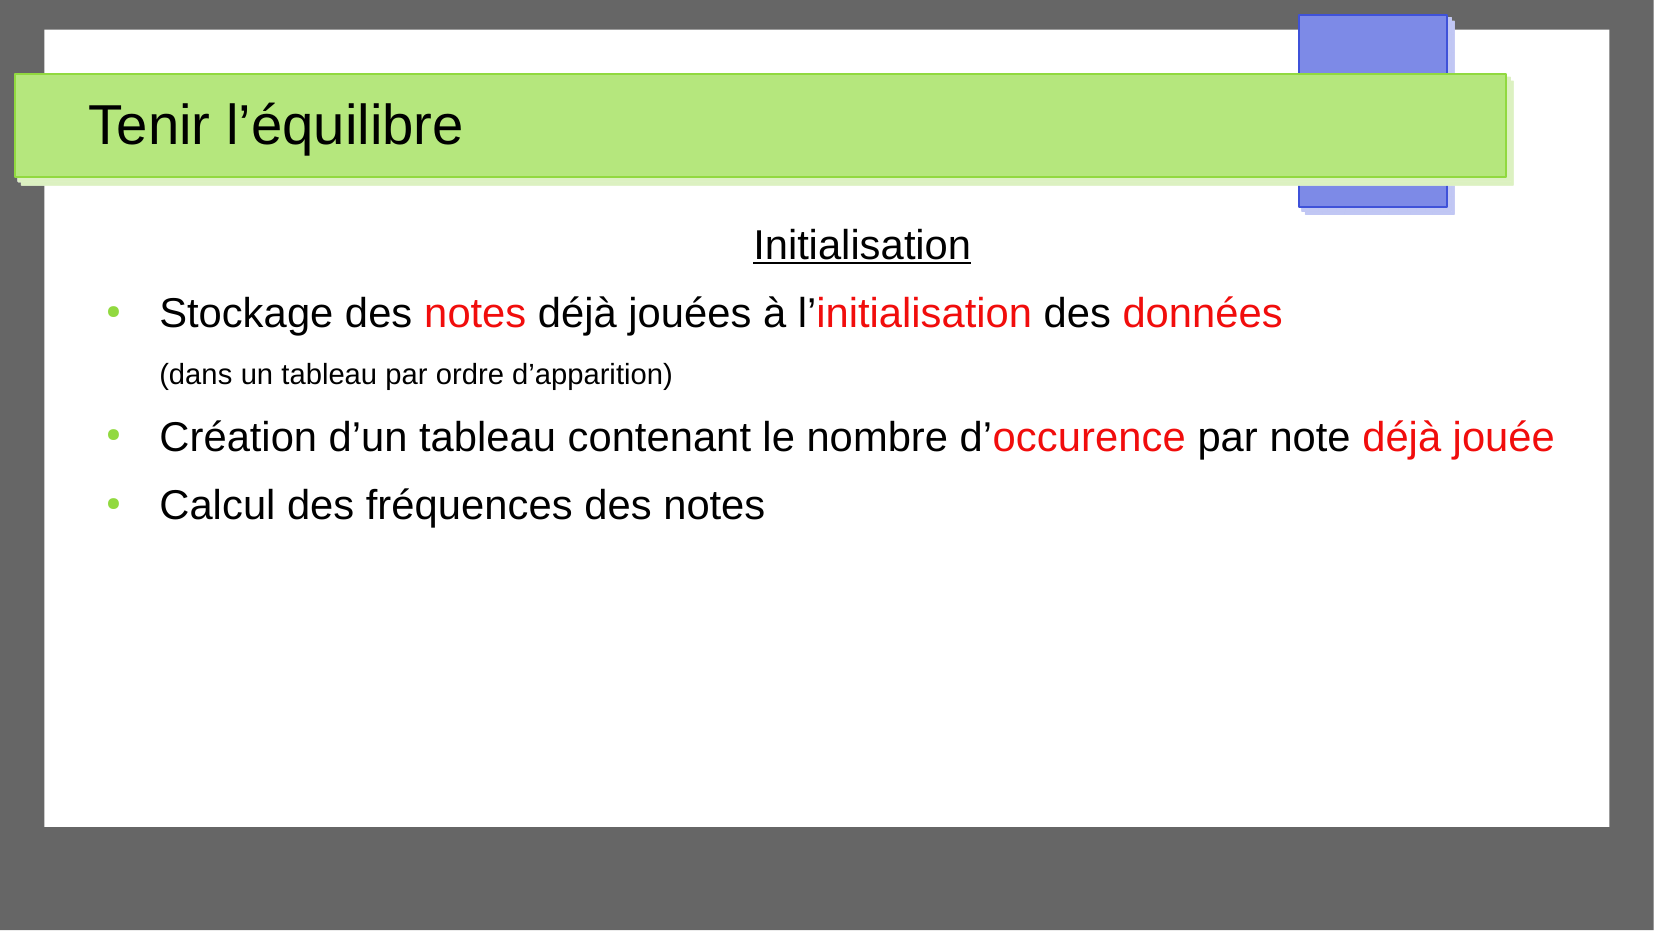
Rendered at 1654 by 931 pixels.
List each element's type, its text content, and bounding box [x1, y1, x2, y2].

title Tenir l’équilibre [88, 73, 1506, 178]
list Initialisation Stockage des notes déjà jouées à l’initialisation des données (dans un tableau par ordre d’apparition) Création d’un tableau contenant le nombre d’occurence par note déjà jouée Calcul des fréquences des notes [88, 221, 1565, 813]
